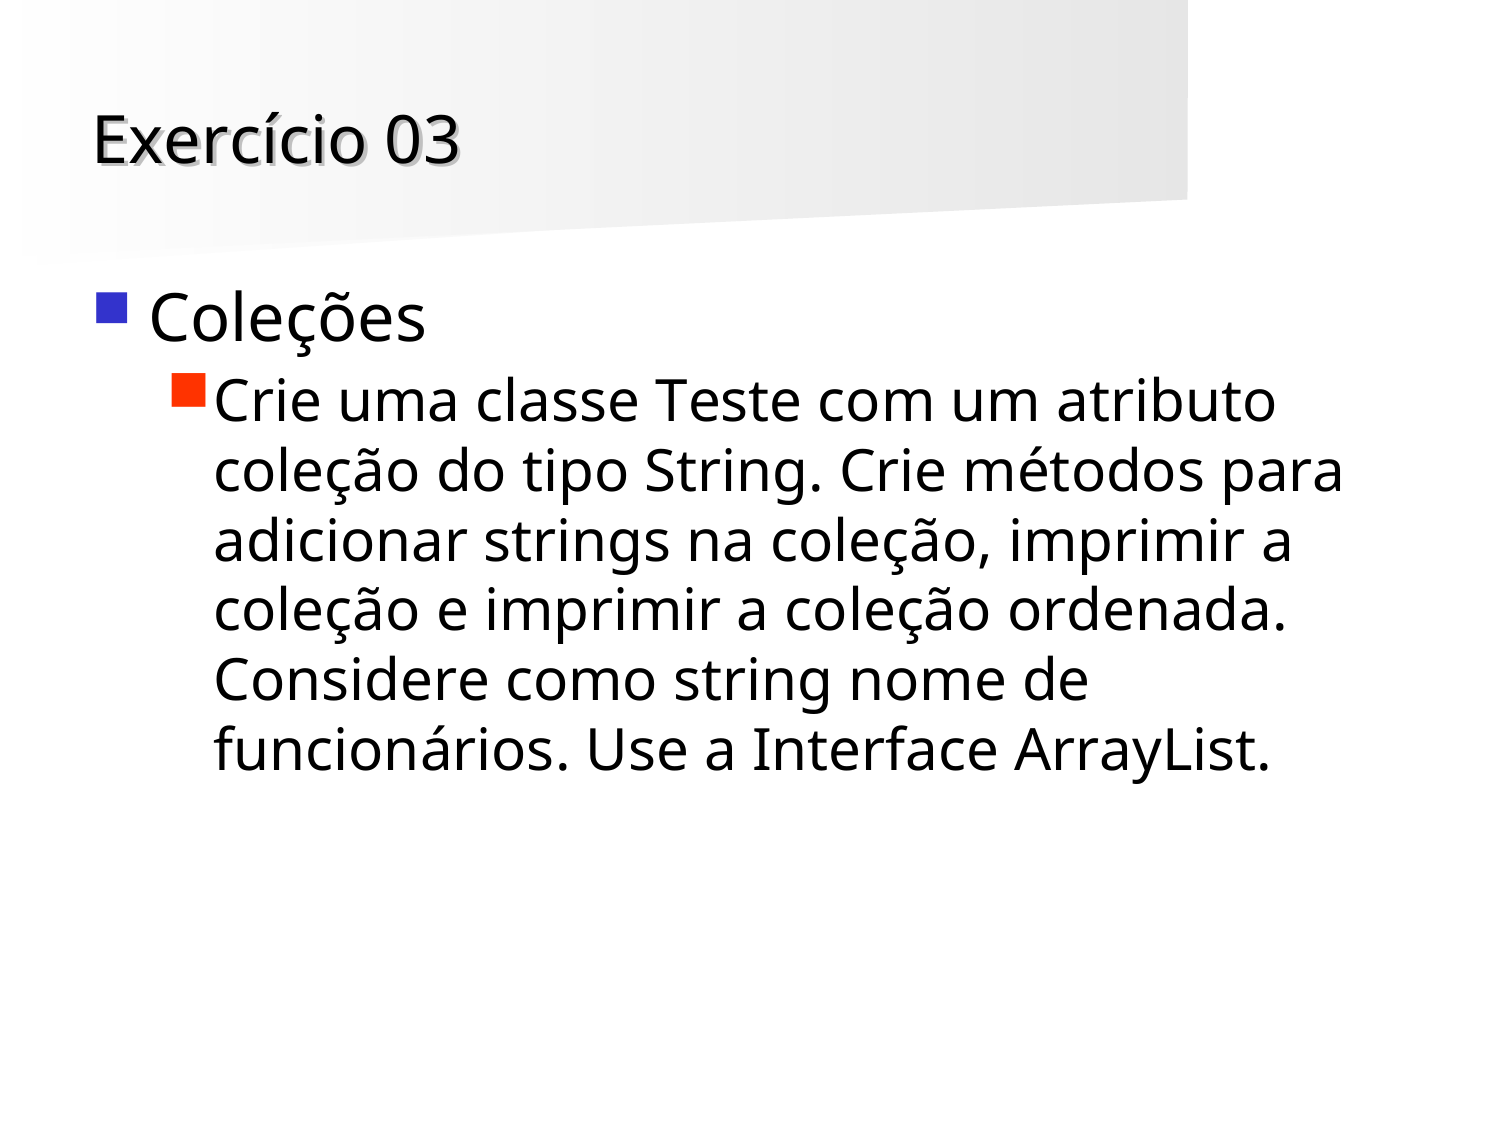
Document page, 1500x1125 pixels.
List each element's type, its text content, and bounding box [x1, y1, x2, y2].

list Coleções Crie uma classe Teste com um atributo coleção do tipo String. Crie métodos para adicionar strings na coleção, imprimir a coleção e imprimir a coleção ordenada. Considere como string nome de funcionários. Use a Interface ArrayList. [76, 267, 1427, 1005]
title Exercício 03 [76, 42, 1427, 231]
